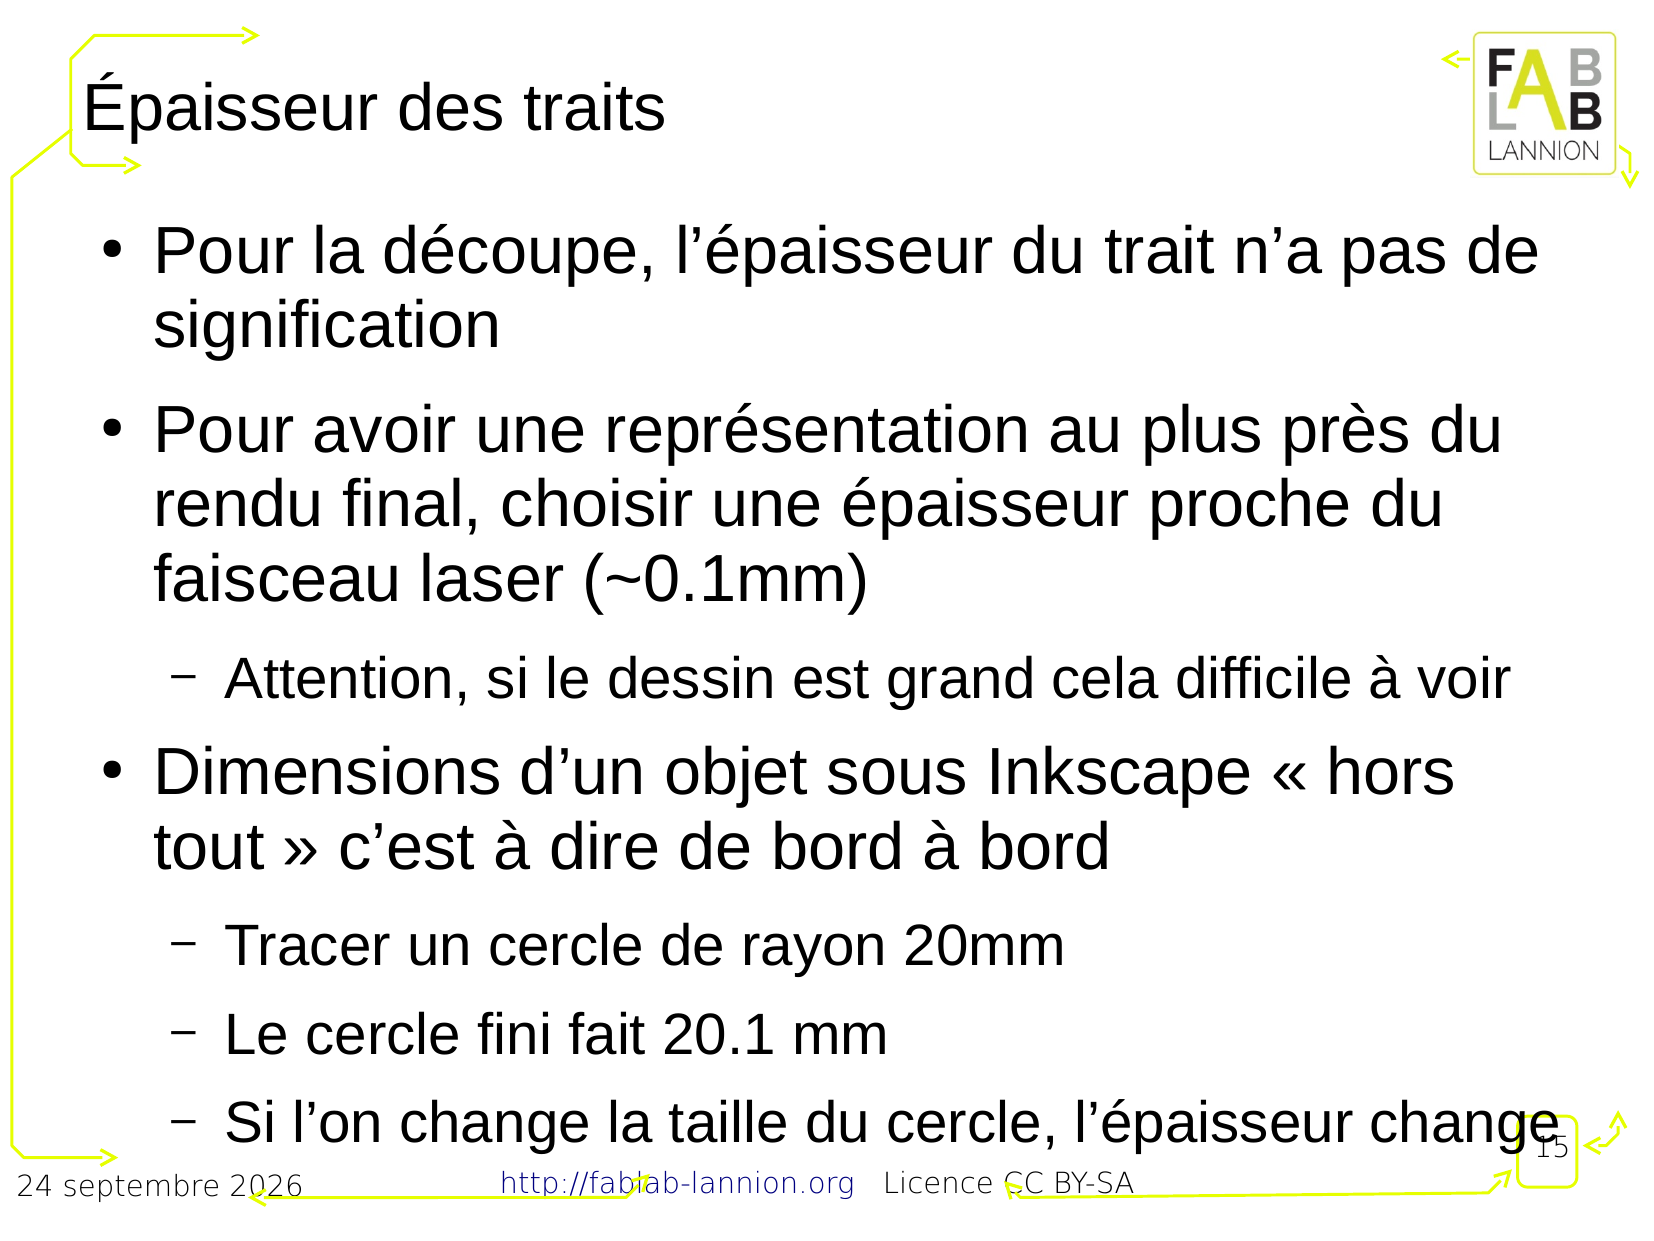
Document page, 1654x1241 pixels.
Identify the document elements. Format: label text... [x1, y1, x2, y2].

list Pour la découpe, l’épaisseur du trait n’a pas de signification Pour avoir une représentation au plus près du rendu final, choisir une épaisseur proche du faisceau laser (~0.1mm) Attention, si le dessin est grand cela difficile à voir Dimensions d’un objet sous Inkscape « hors tout » c’est à dire de bord à bord Tracer un cercle de rayon 20mm Le cercle fini fait 20.1 mm Si l’on change la taille du cercle, l’épaisseur change [82, 212, 1571, 932]
title Épaisseur des traits [82, 49, 1441, 166]
picture [1470, 29, 1619, 178]
